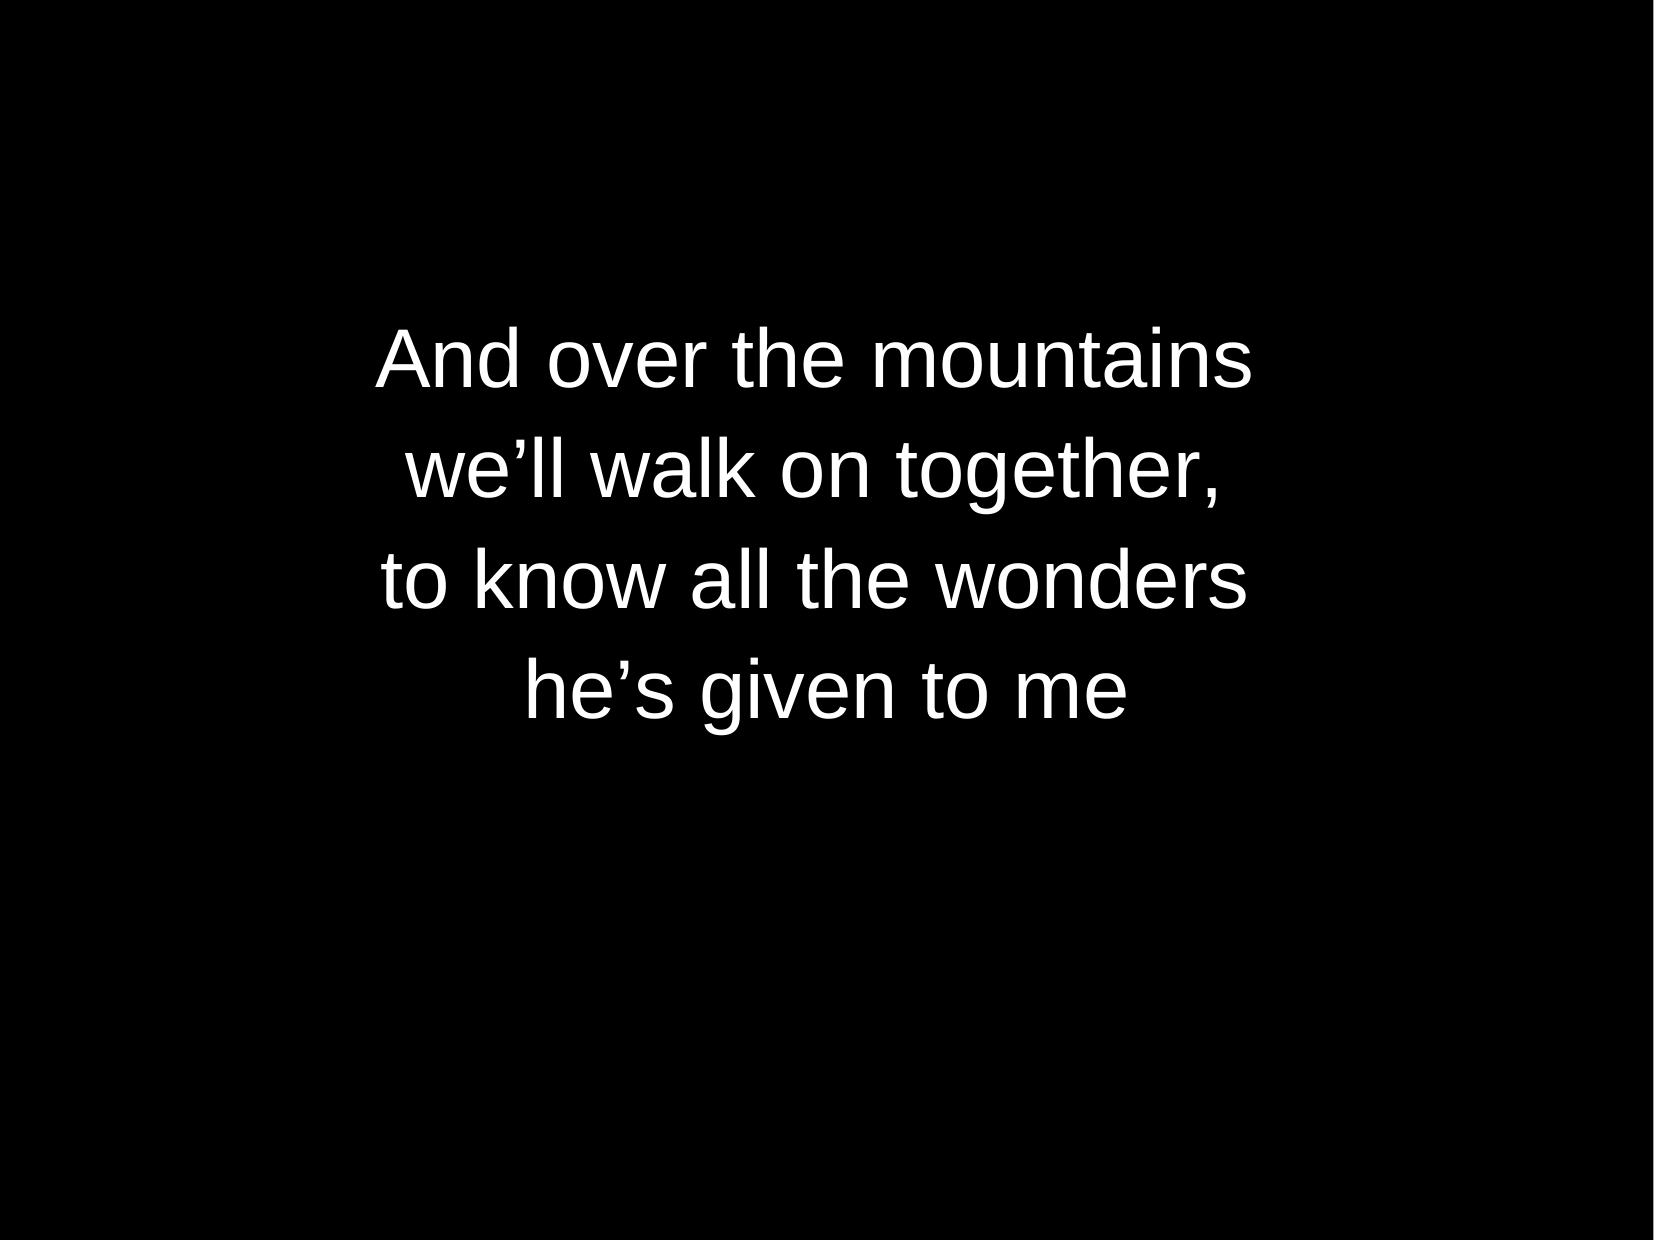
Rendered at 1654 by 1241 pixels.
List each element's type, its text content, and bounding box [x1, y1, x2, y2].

list And over the mountains we’ll walk on together, to know all the wonders he’s given to me [0, 306, 1654, 1026]
